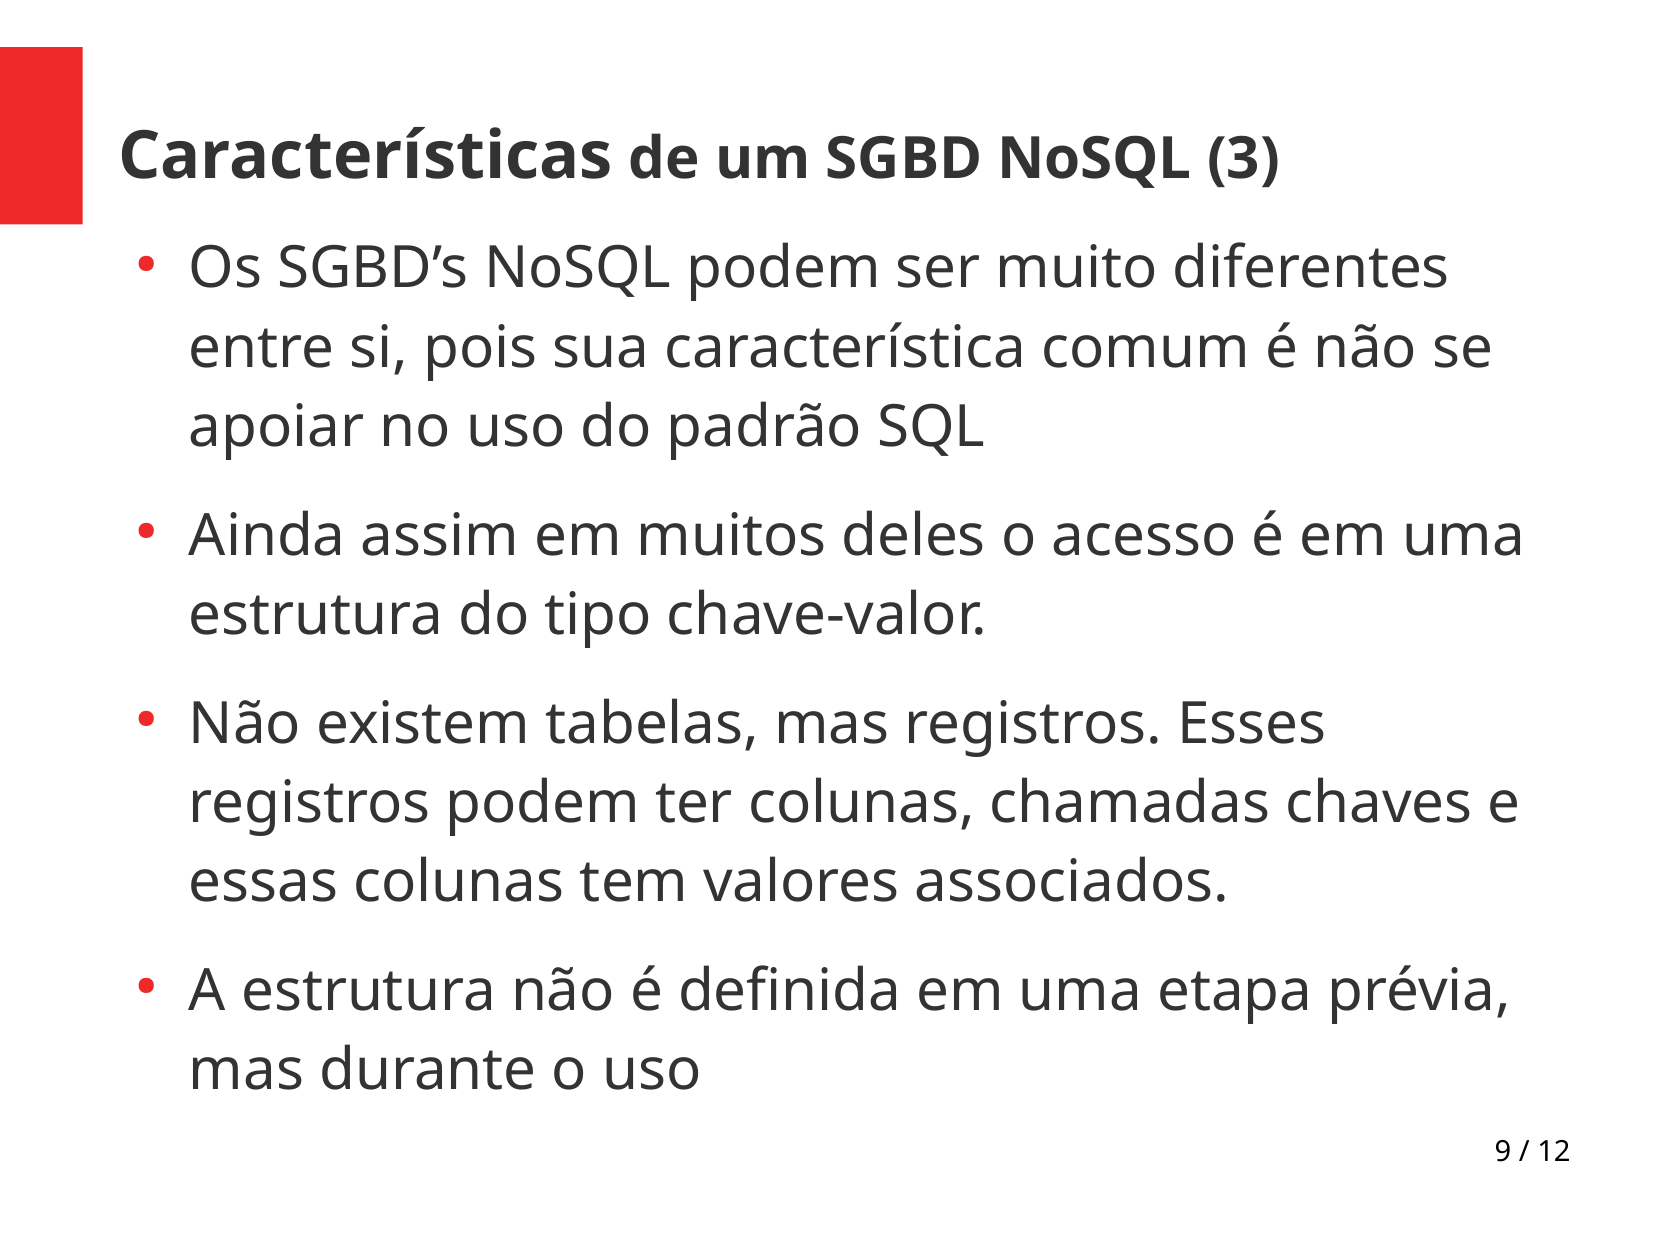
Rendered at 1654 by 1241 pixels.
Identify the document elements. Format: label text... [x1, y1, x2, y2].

list Os SGBD’s NoSQL podem ser muito diferentes entre si, pois sua característica comum é não se apoiar no uso do padrão SQL Ainda assim em muitos deles o acesso é em uma estrutura do tipo chave-valor. Não existem tabelas, mas registros. Esses registros podem ter colunas, chamadas chaves e essas colunas tem valores associados. A estrutura não é definida em uma etapa prévia, mas durante o uso [118, 225, 1536, 945]
title Características de um SGBD NoSQL (3) [118, 49, 1571, 257]
